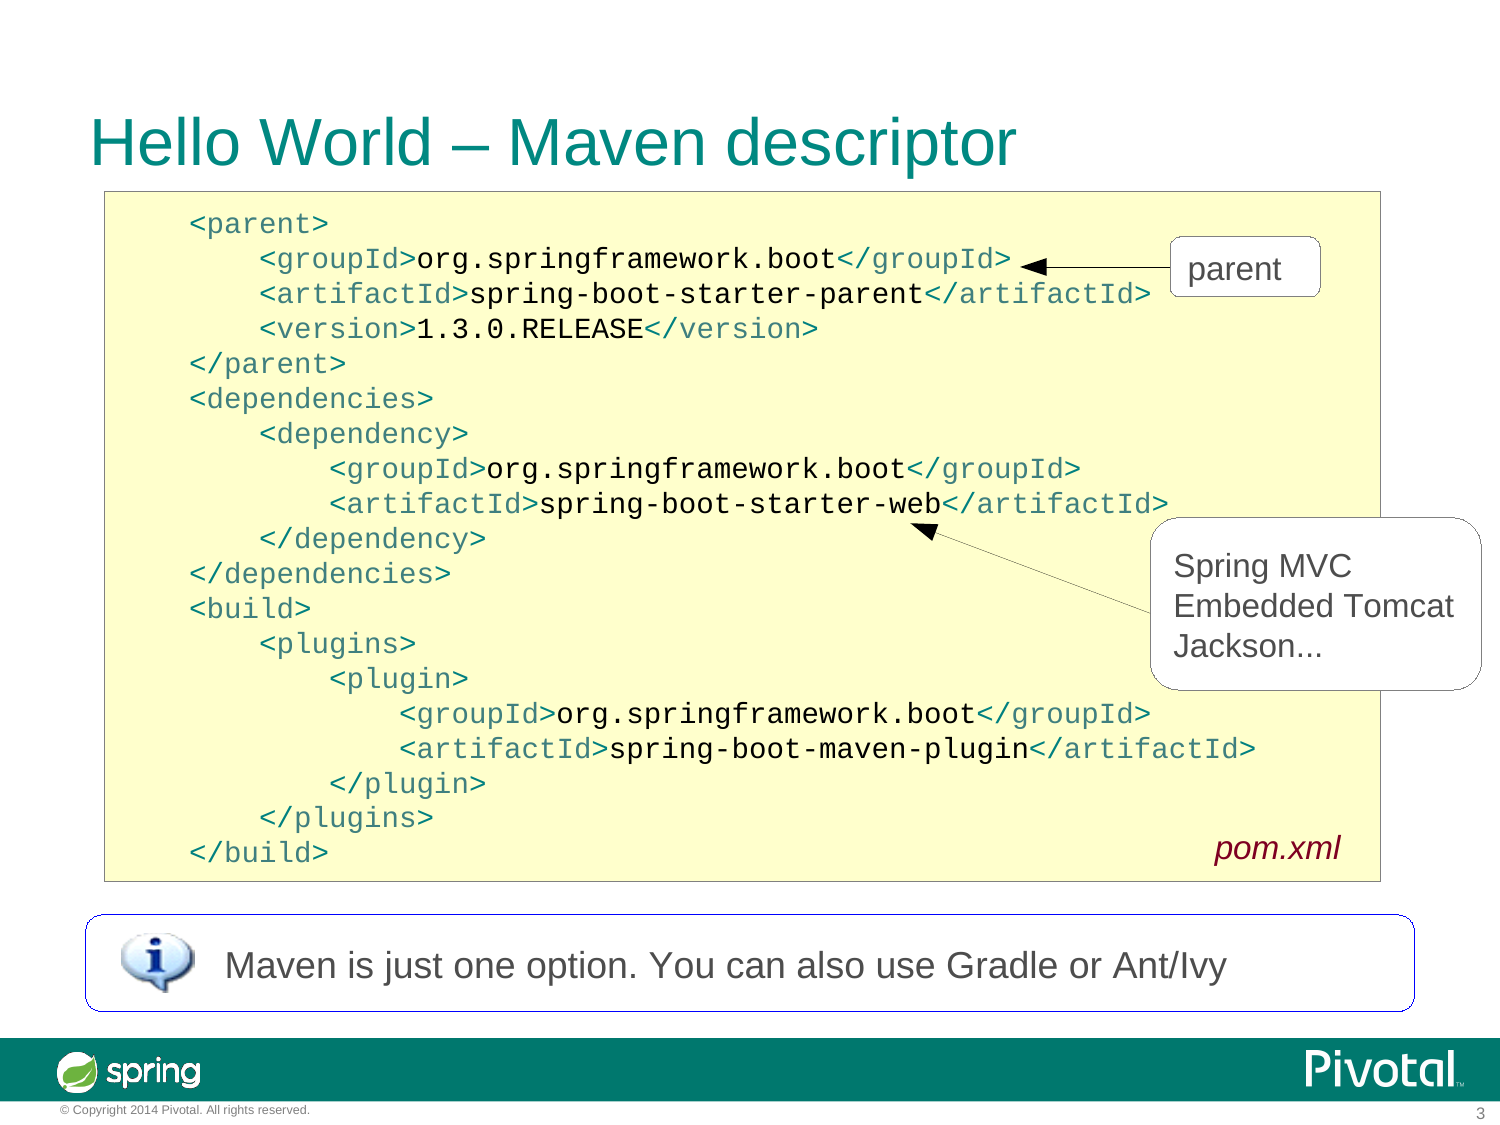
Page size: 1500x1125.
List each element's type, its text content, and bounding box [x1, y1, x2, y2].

picture [1306, 1050, 1464, 1087]
text_box pom.xml [1200, 819, 1370, 874]
title Hello World – Maven descriptor [75, 45, 1426, 233]
text_box Spring MVC Embedded Tomcat Jackson... [1150, 517, 1482, 691]
text_box parent [1170, 236, 1321, 297]
picture [32, 1041, 210, 1103]
text_box Maven is just one option. You can also use Gradle or Ant/Ivy [86, 921, 1385, 1005]
text_box [88, 914, 1415, 1012]
text_box <parent> <groupId>org.springframework.boot</groupId> <artifactId>spring-boot-starter-parent</artifactId> <version>1.3.0.RELEASE</version> </parent> <dependencies> <dependency> <groupId>org.springframework.boot</groupId> <artifactId>spring-boot-starter-web</artifactId> </dependency> </dependencies> <build> <plugins> <plugin> <groupId>org.springframework.boot</groupId> <artifactId>spring-boot-maven-plugin</artifactId> </plugin> </plugins> </build> [104, 191, 1381, 882]
